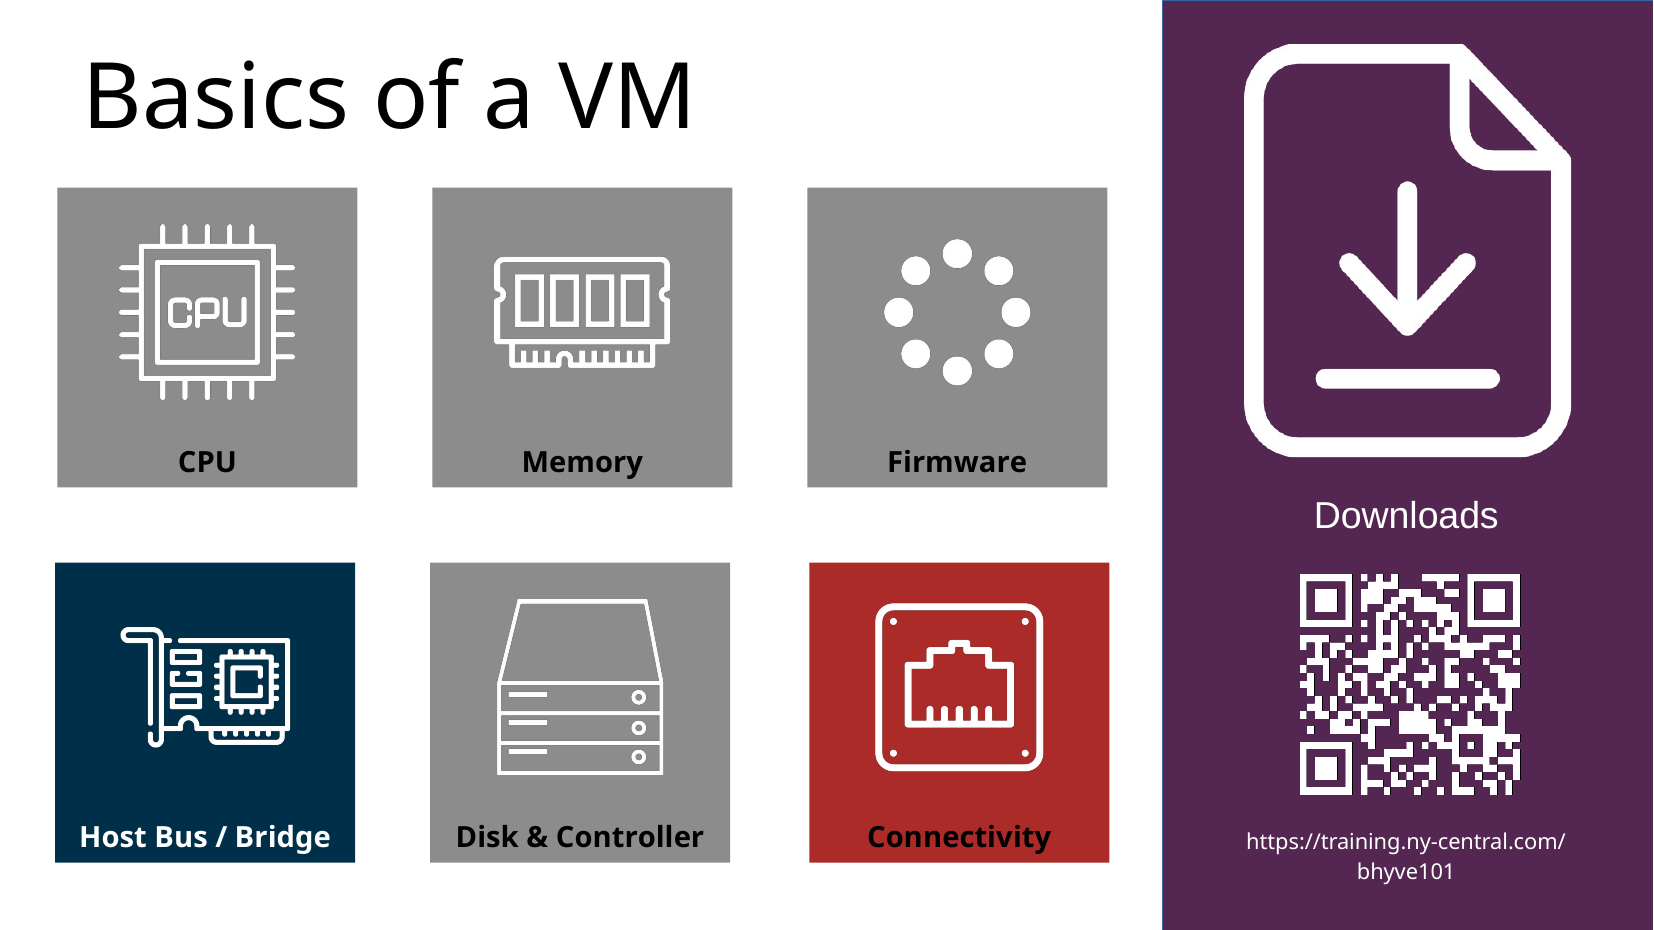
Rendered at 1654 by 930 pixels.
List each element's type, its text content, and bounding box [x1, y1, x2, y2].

picture [869, 224, 1045, 400]
text_box Host Bus / Bridge [55, 562, 356, 863]
picture [871, 599, 1047, 775]
picture [494, 224, 670, 400]
picture [215, 650, 279, 714]
text_box Firmware [807, 187, 1108, 488]
picture [1268, 543, 1550, 826]
text_box Downloads [1237, 487, 1576, 638]
text_box [1162, 0, 1653, 930]
title Basics of a VM [82, 37, 1571, 150]
picture [121, 628, 290, 747]
text_box Memory [432, 187, 733, 488]
picture [170, 649, 202, 665]
picture [119, 224, 295, 400]
text_box Connectivity [809, 562, 1110, 863]
picture [170, 694, 202, 709]
text_box CPU [57, 187, 358, 488]
text_box https://training.ny-central.com/bhyve101 [1200, 819, 1613, 930]
picture [1200, 44, 1613, 458]
text_box Disk & Controller [430, 562, 731, 863]
picture [170, 671, 202, 687]
picture [492, 599, 668, 775]
